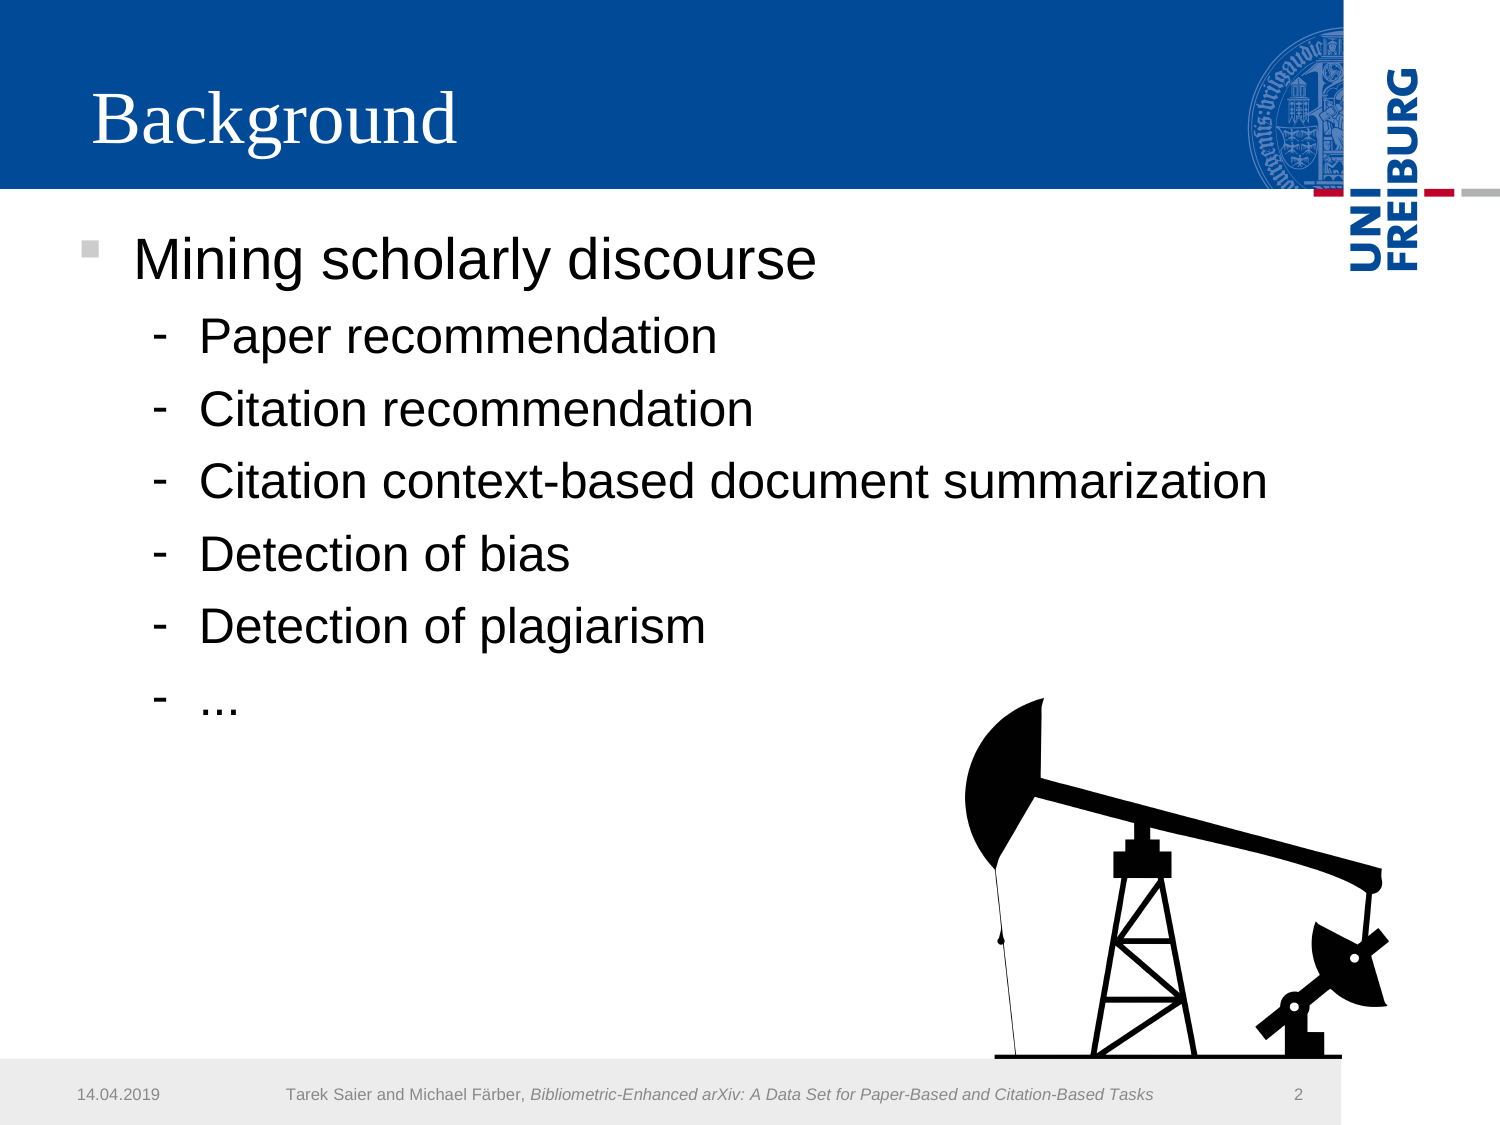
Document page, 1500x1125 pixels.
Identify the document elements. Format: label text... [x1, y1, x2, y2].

title Background [76, 49, 1235, 178]
picture [0, 0, 1500, 271]
list Mining scholarly discourse Paper recommendation Citation recommendation Citation context-based document summarization Detection of bias Detection of plagiarism ... [76, 221, 1341, 1009]
picture [965, 698, 1389, 1059]
